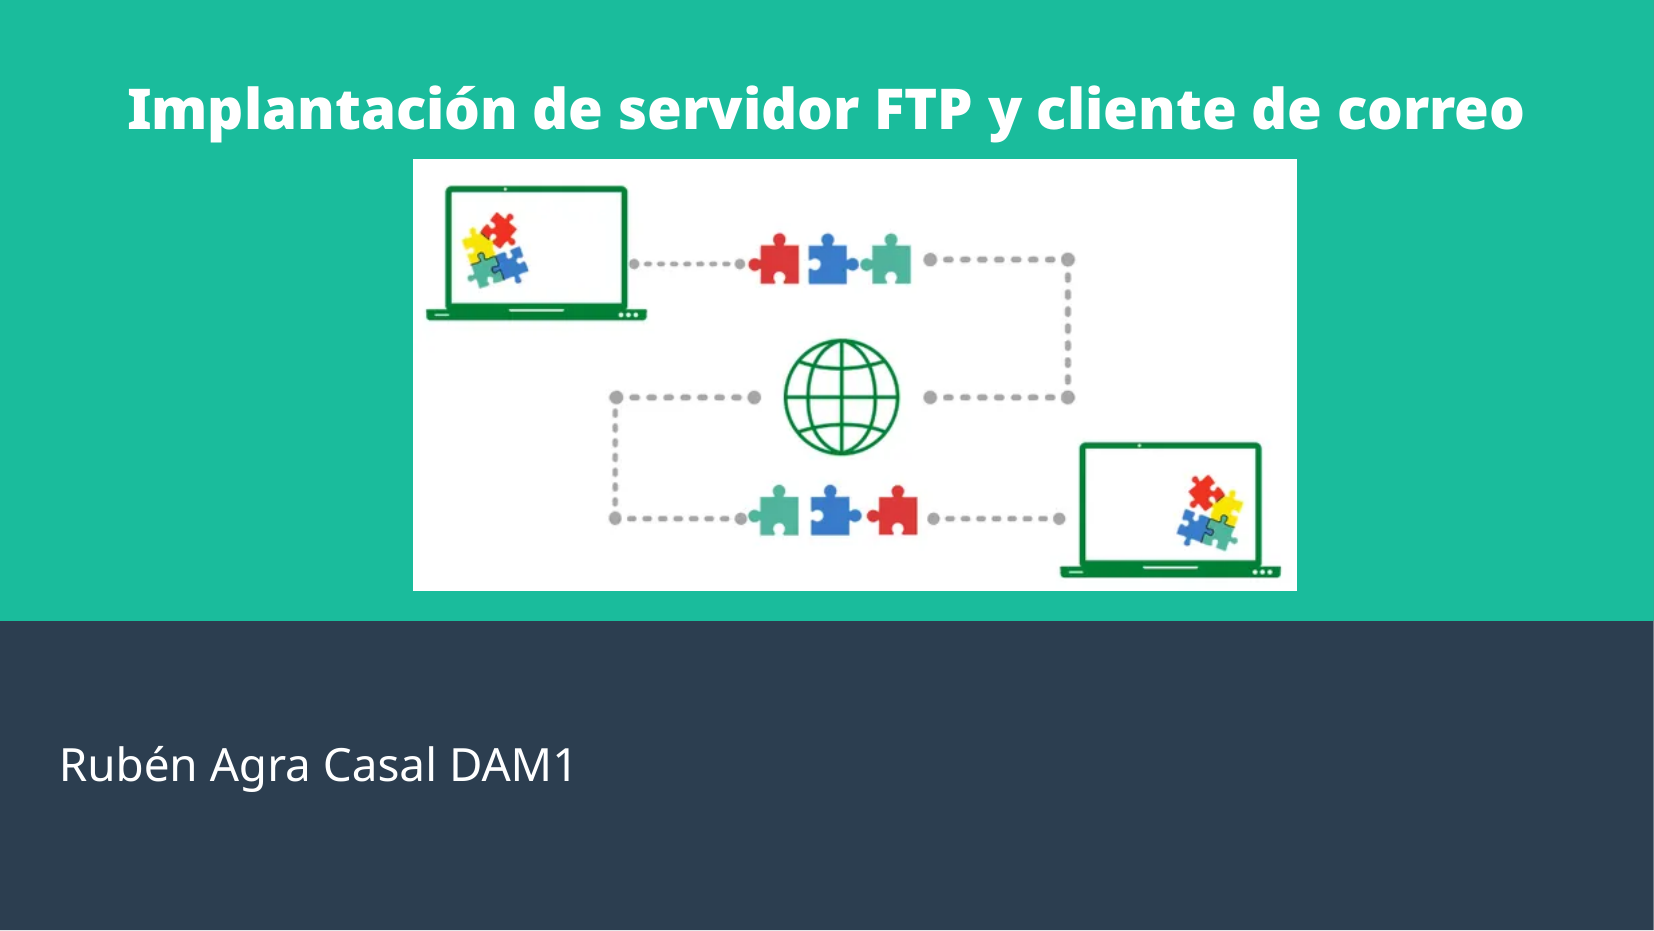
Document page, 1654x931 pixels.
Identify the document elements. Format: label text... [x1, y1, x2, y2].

picture [413, 159, 1297, 591]
title Implantación de servidor FTP y cliente de correo [59, 28, 1595, 149]
subtitle Rubén Agra Casal DAM1 [59, 642, 1595, 886]
